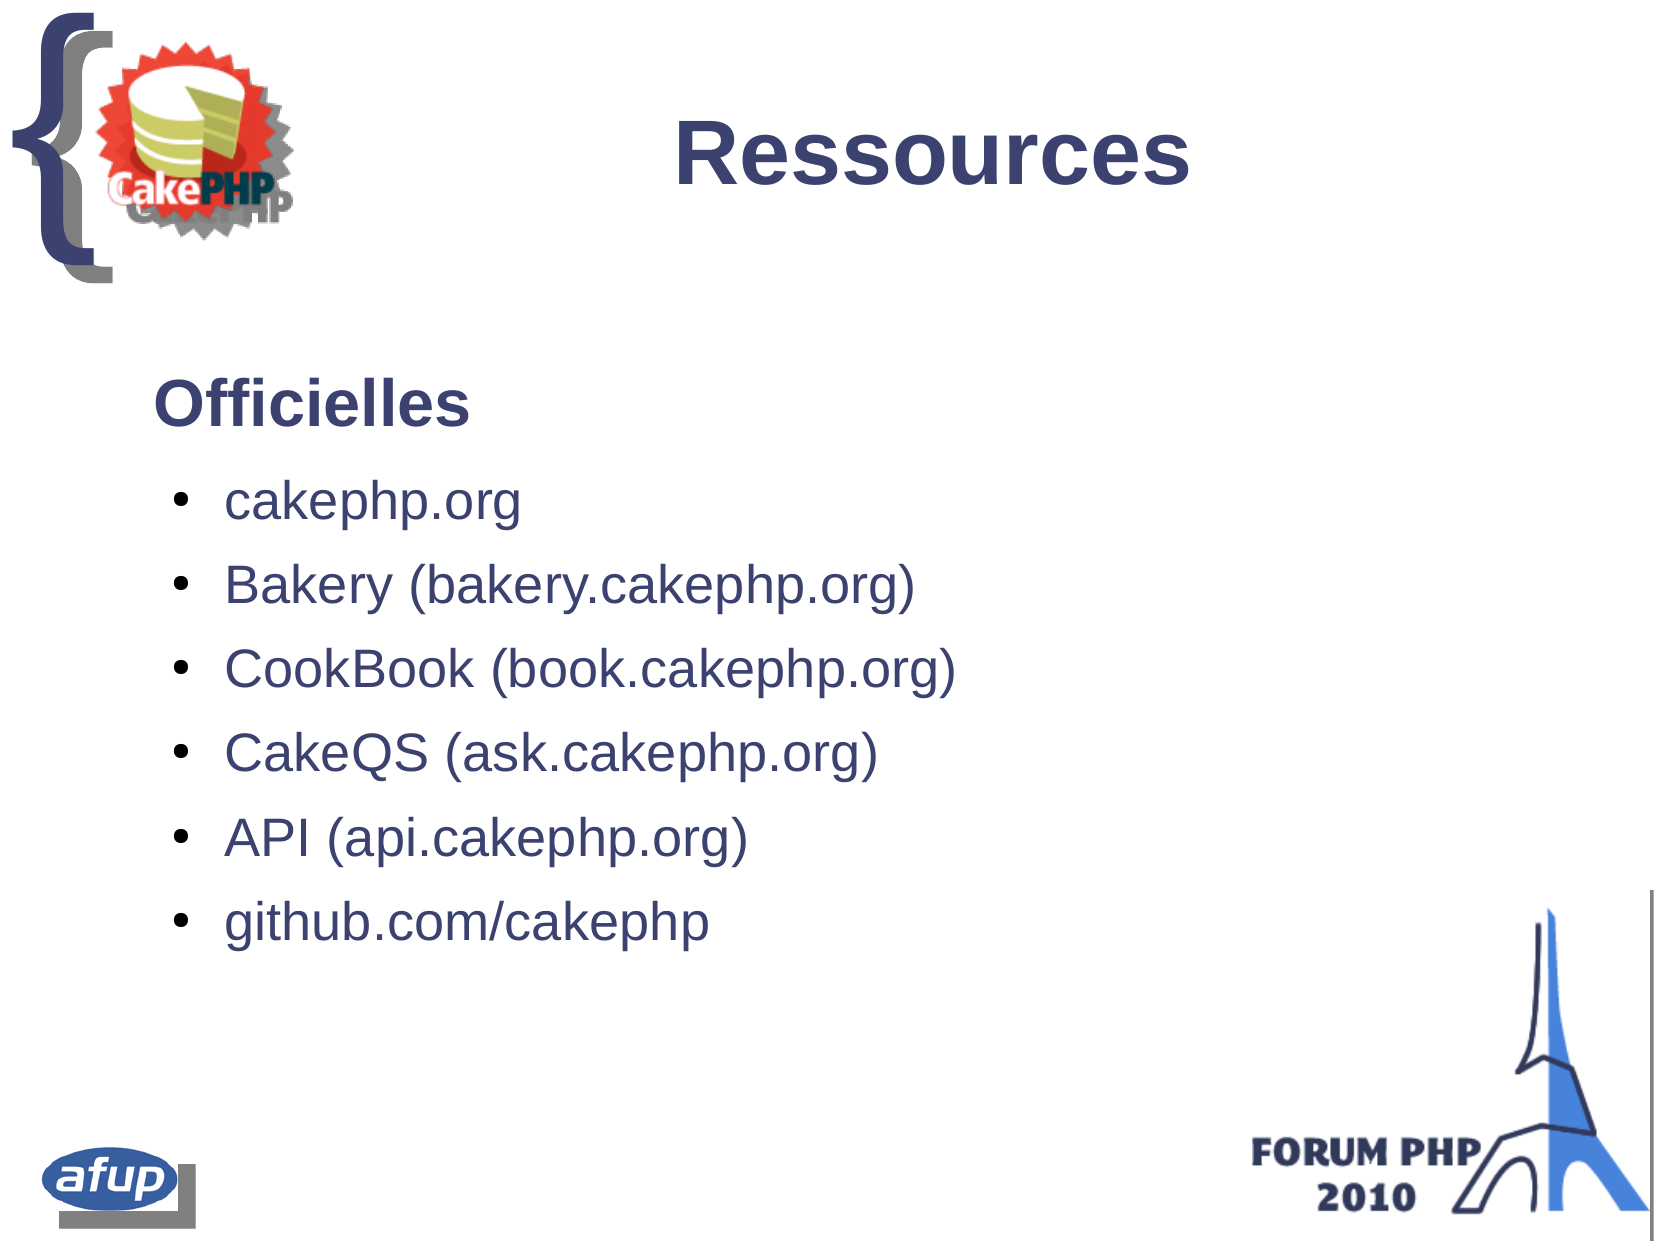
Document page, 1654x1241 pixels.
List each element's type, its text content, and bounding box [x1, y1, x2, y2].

title Ressources [295, 49, 1571, 257]
picture [88, 35, 284, 231]
list Officielles cakephp.org Bakery (bakery.cakephp.org) CookBook (book.cakephp.org) CakeQS (ask.cakephp.org) API (api.cakephp.org) github.com/cakephp [82, 290, 1571, 1094]
picture [1240, 872, 1650, 1241]
picture [41, 1146, 178, 1211]
